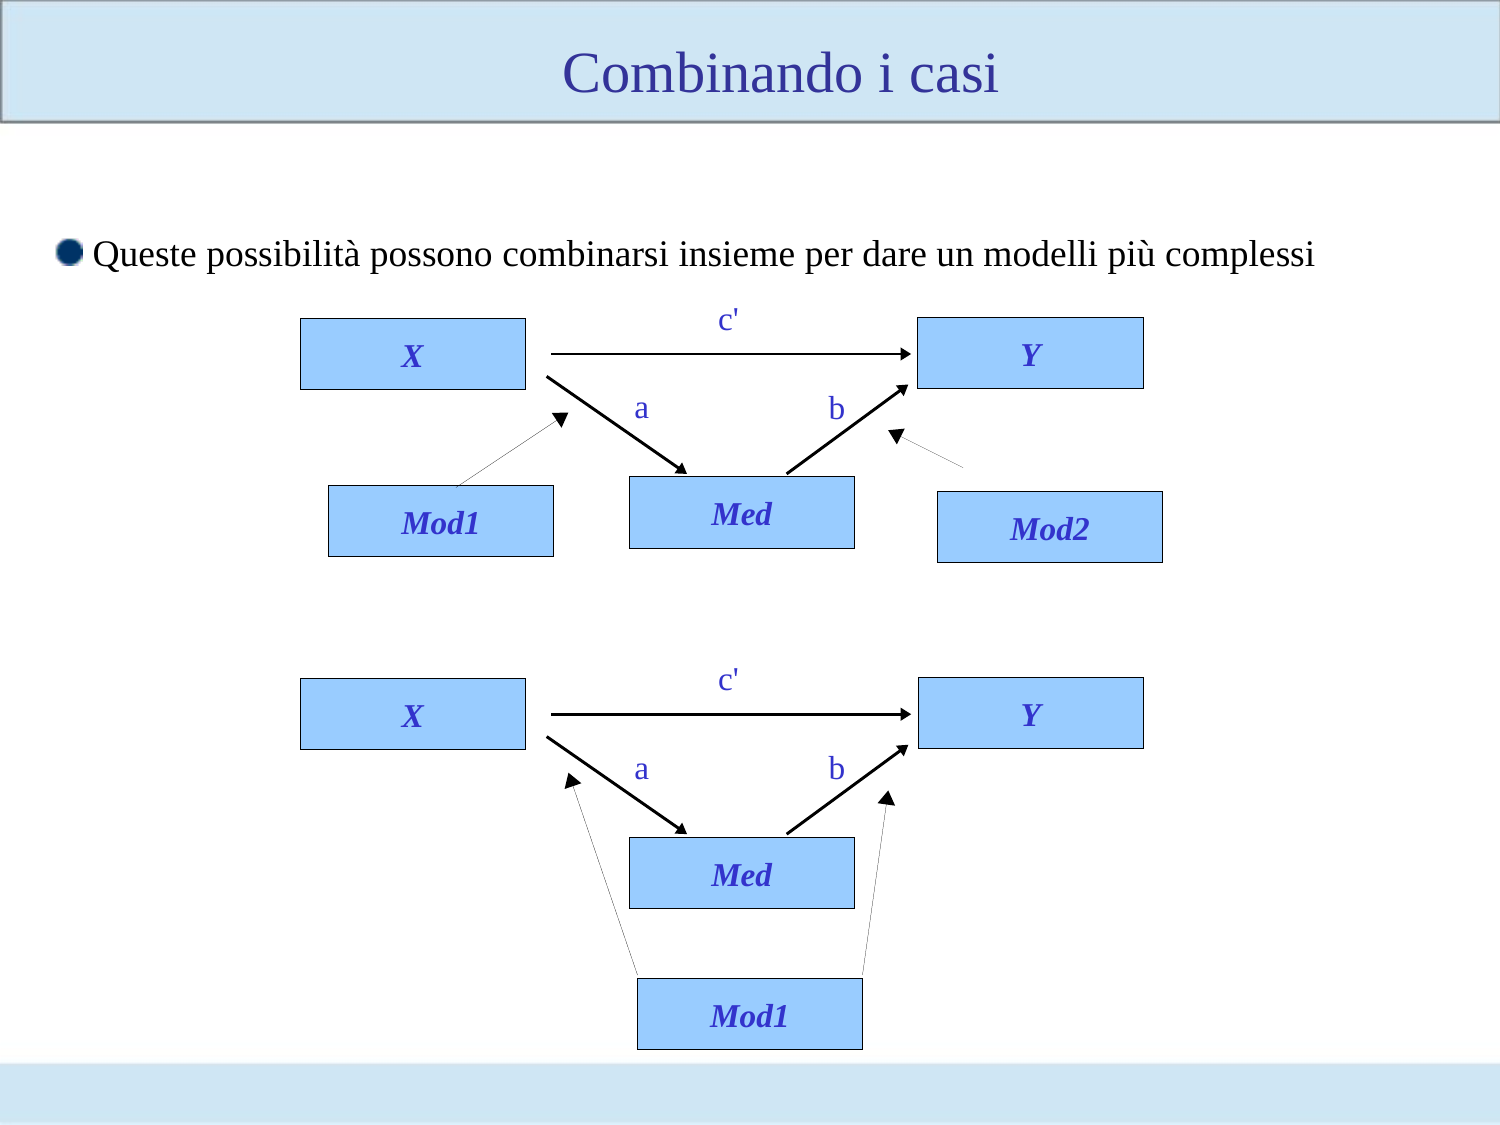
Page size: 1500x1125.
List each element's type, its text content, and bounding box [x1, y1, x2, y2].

text_box Mod1 [328, 485, 554, 557]
text_box b [736, 738, 938, 848]
text_box Y [918, 677, 1144, 749]
text_box Y [917, 317, 1144, 389]
text_box Med [629, 837, 855, 909]
text_box c' [631, 289, 826, 378]
text_box Mod2 [937, 491, 1163, 563]
text_box Mod1 [637, 978, 863, 1050]
text_box b [736, 378, 938, 488]
title Combinando i casi [249, 21, 1313, 117]
text_box c' [631, 650, 826, 738]
text_box X [300, 318, 526, 390]
text_box X [300, 678, 526, 750]
picture [0, 0, 1500, 1125]
text_box a [545, 378, 736, 486]
text_box Queste possibilità possono combinarsi insieme per dare un modelli più complessi [37, 187, 1463, 408]
text_box a [545, 738, 736, 846]
text_box Med [629, 476, 855, 549]
